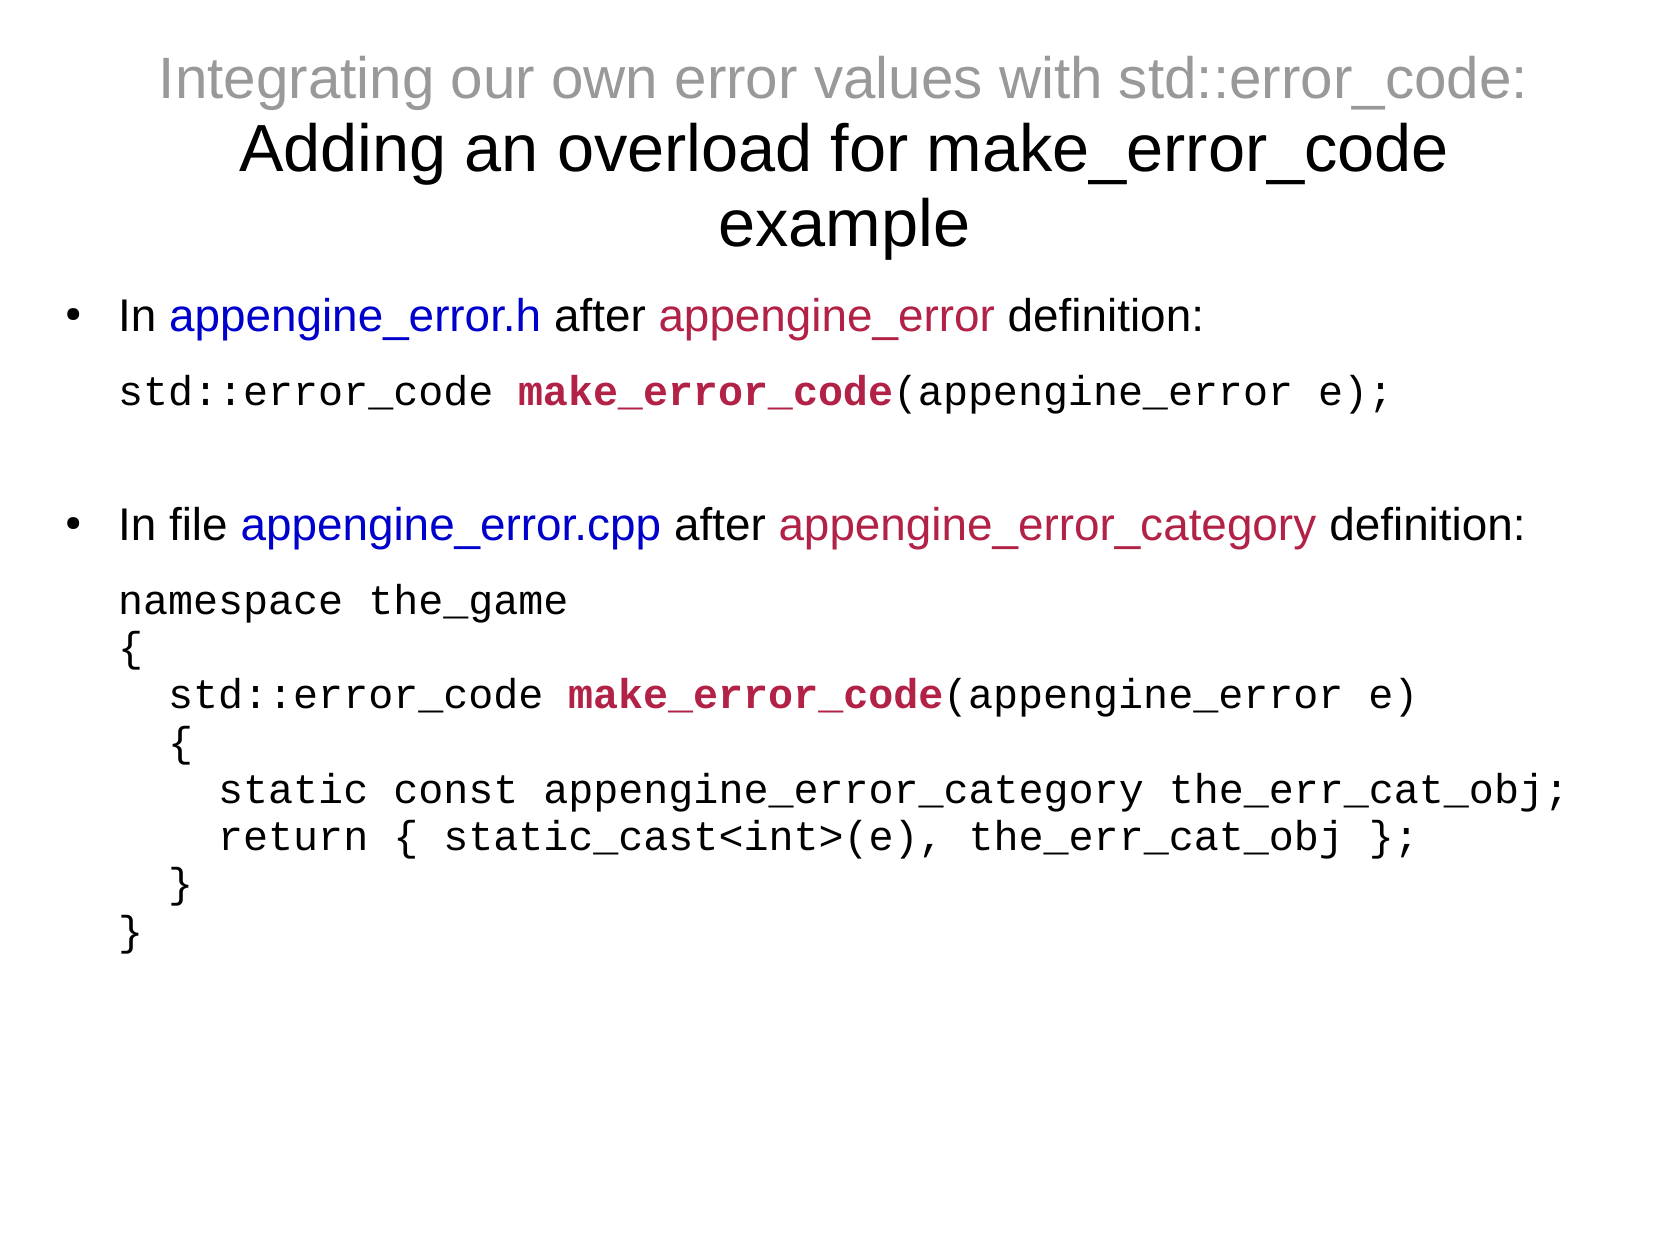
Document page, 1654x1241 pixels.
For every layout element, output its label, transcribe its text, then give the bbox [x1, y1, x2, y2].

title Integrating our own error values with std::error_code: Adding an overload for make_error_code example [82, 45, 1571, 261]
list In appengine_error.h after appengine_error definition: std::error_code make_error_code(appengine_error e); In file appengine_error.cpp after appengine_error_category definition: namespace the_game { std::error_code make_error_code(appengine_error e) { static const appengine_error_category the_err_cat_obj; return { static_cast<int>(e), the_err_cat_obj }; } } [47, 290, 1595, 1170]
